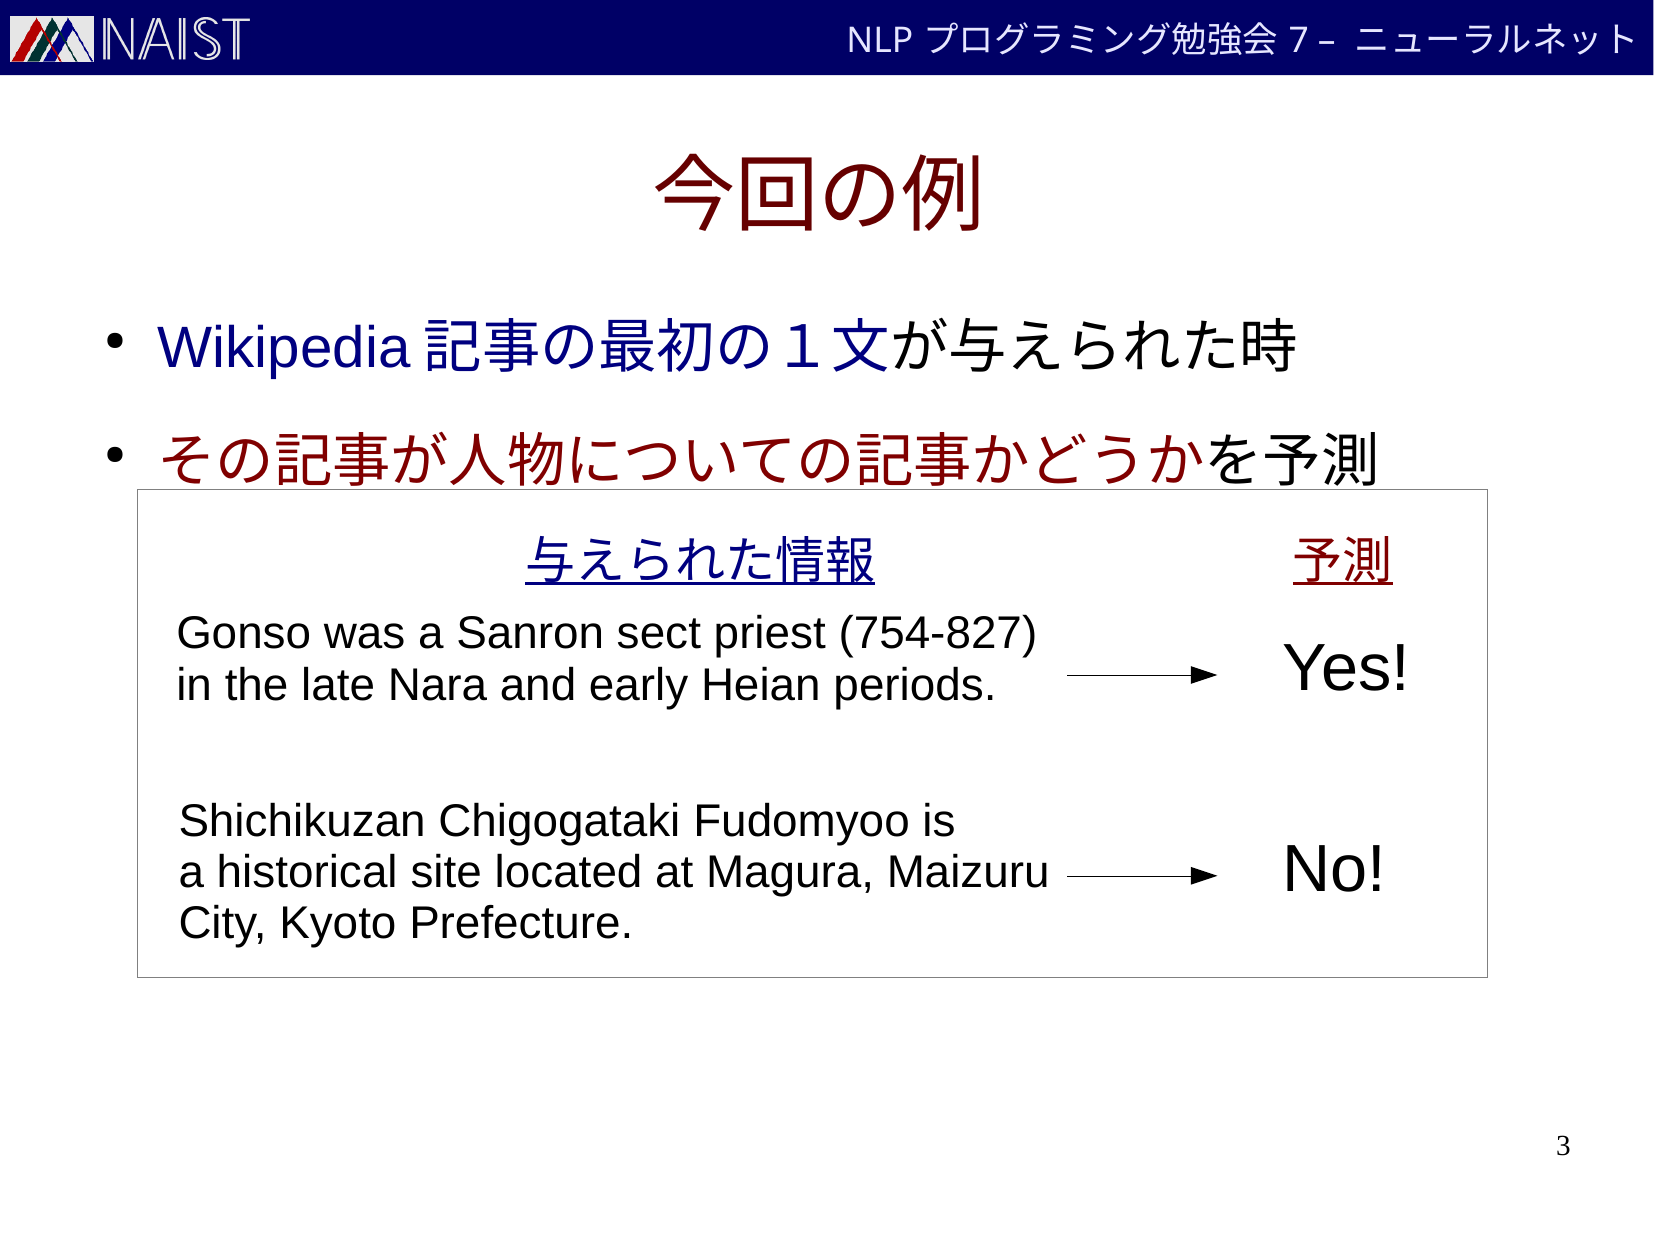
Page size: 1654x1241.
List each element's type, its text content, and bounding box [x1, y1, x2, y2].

text_box Yes! [1267, 622, 1426, 713]
text_box No! [1267, 823, 1402, 914]
title 今回の例 [75, 92, 1564, 285]
picture [10, 16, 94, 62]
picture [102, 17, 251, 60]
text_box 与えられた情報 [510, 525, 891, 599]
list Wikipedia記事の最初の１文が与えられた時 その記事が人物についての記事かどうかを予測 これはもちろん、２値予測 [86, 300, 1576, 1140]
text_box Gonso was a Sanron sect priest (754-827) in the late Nara and early Heian periods. [161, 600, 1053, 718]
text_box 予測 [1278, 525, 1408, 599]
text_box Shichikuzan Chigogataki Fudomyoo is a historical site located at Magura, Maizuru City, Kyoto Prefecture. [163, 787, 1066, 957]
